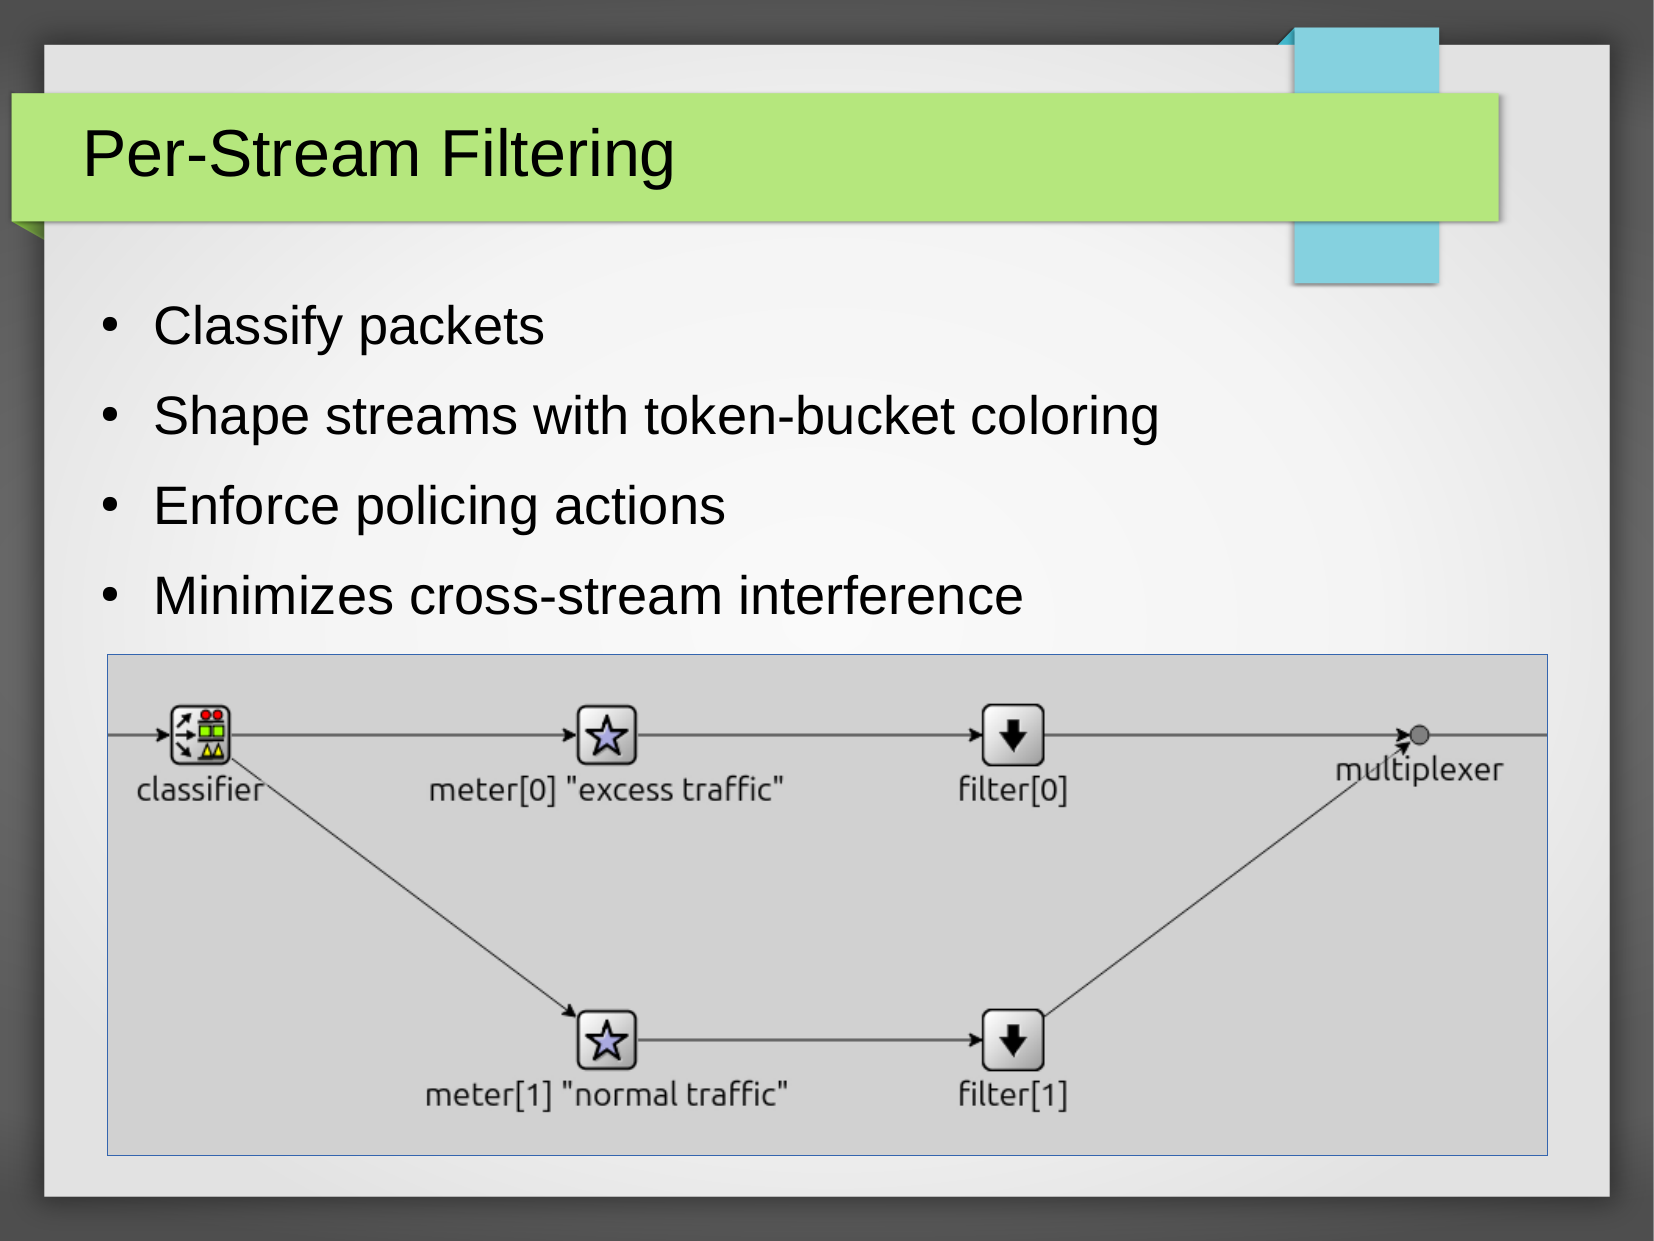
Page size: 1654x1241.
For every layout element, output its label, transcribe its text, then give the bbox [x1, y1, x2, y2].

title Per-Stream Filtering [82, 94, 1264, 213]
list Classify packets Shape streams with token-bucket coloring Enforce policing actions Minimizes cross-stream interference [82, 295, 1571, 1015]
picture [0, 0, 1654, 1241]
